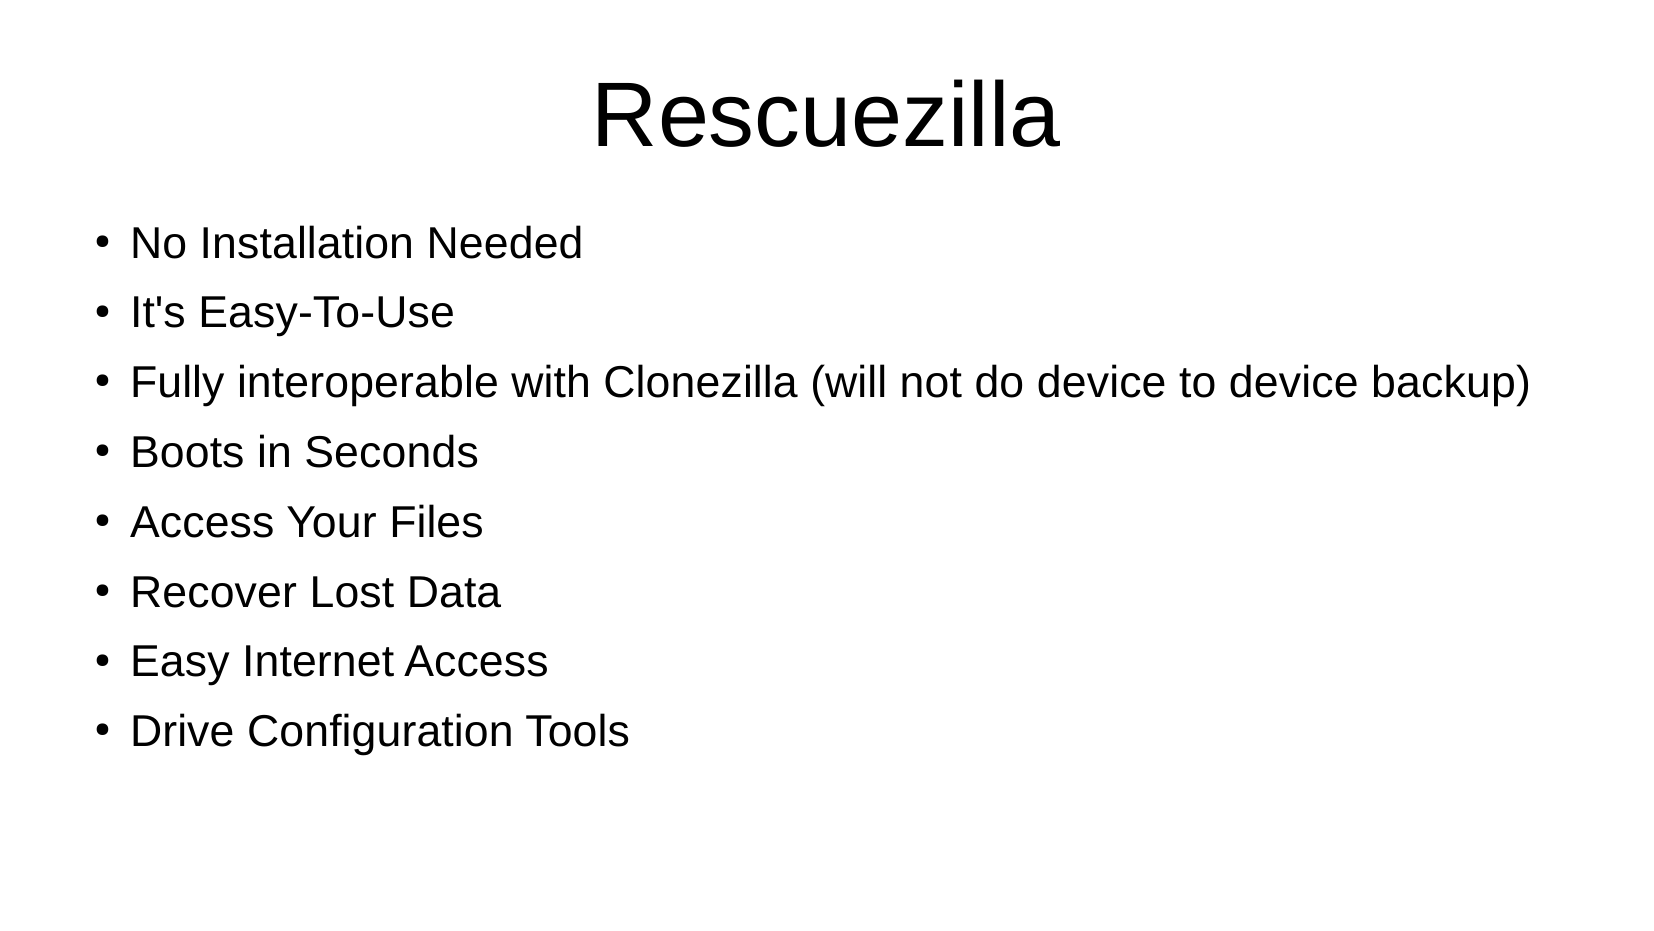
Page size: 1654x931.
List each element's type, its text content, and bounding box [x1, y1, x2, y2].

title Rescuezilla [82, 37, 1571, 193]
list No Installation Needed It's Easy-To-Use Fully interoperable with Clonezilla (will not do device to device backup) Boots in Seconds Access Your Files Recover Lost Data Easy Internet Access Drive Configuration Tools [82, 217, 1571, 758]
